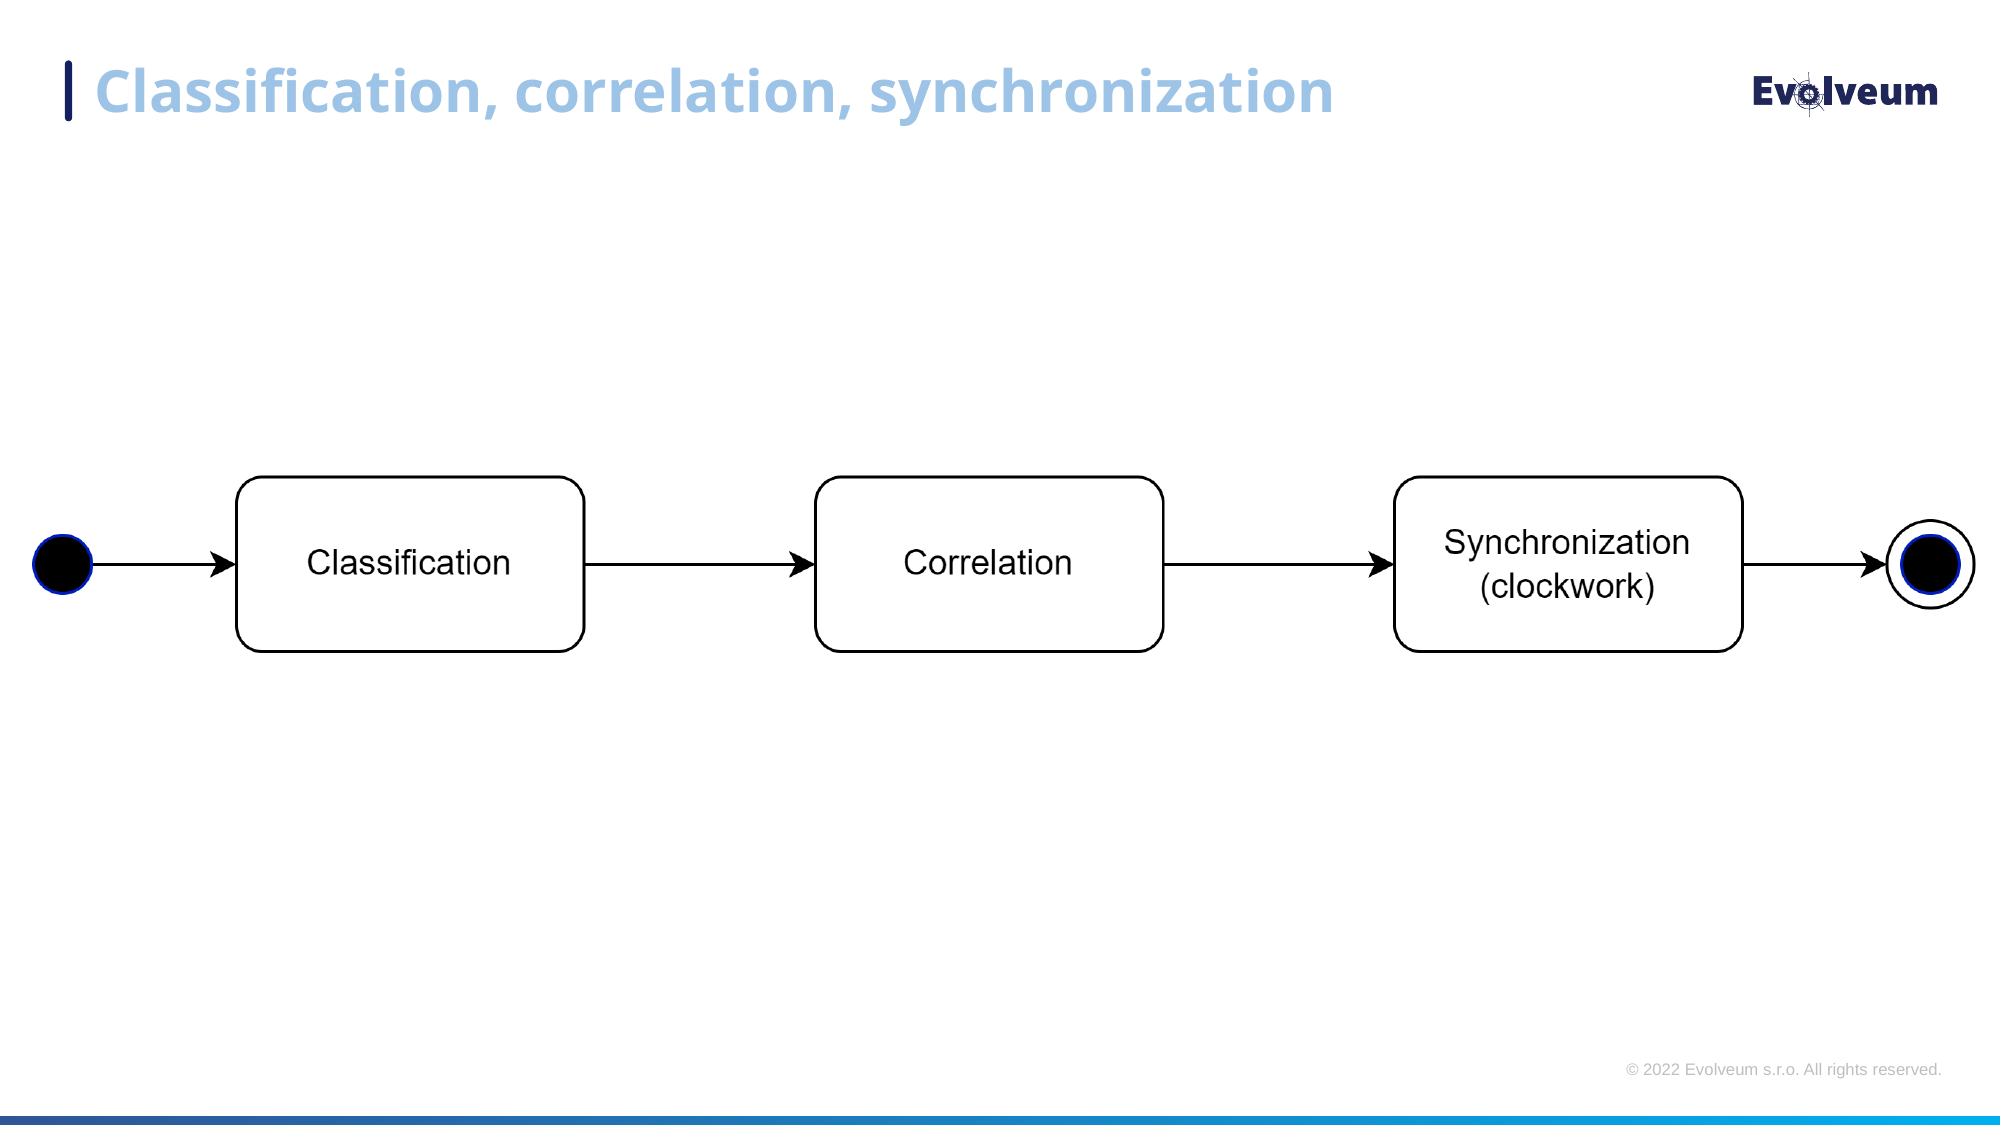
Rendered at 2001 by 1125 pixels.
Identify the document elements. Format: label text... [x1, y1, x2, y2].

title Classification, correlation, synchronization [94, 47, 1687, 133]
picture [3, 446, 2001, 682]
